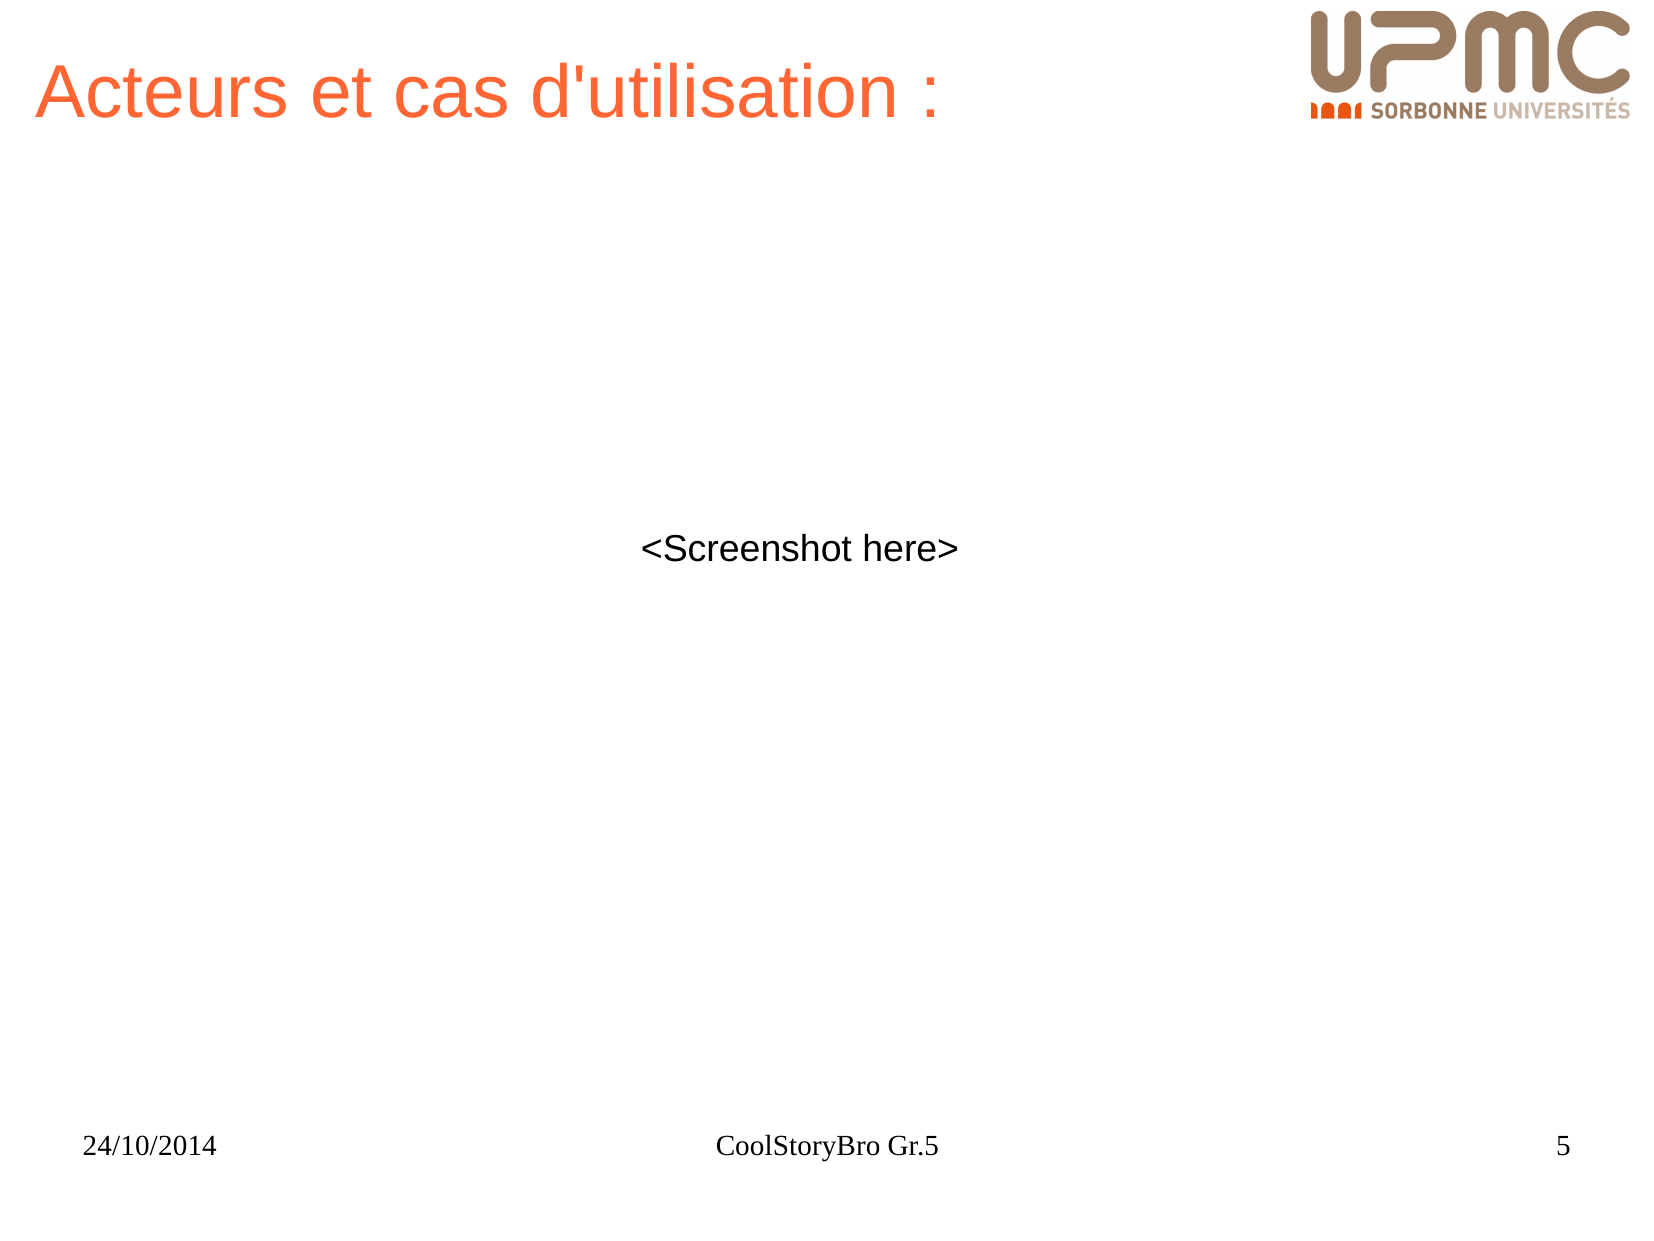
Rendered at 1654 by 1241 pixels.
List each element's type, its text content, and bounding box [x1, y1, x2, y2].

text_box <Screenshot here> [625, 519, 975, 577]
picture [1311, 11, 1630, 120]
title Acteurs et cas d'utilisation : [35, 23, 1241, 160]
